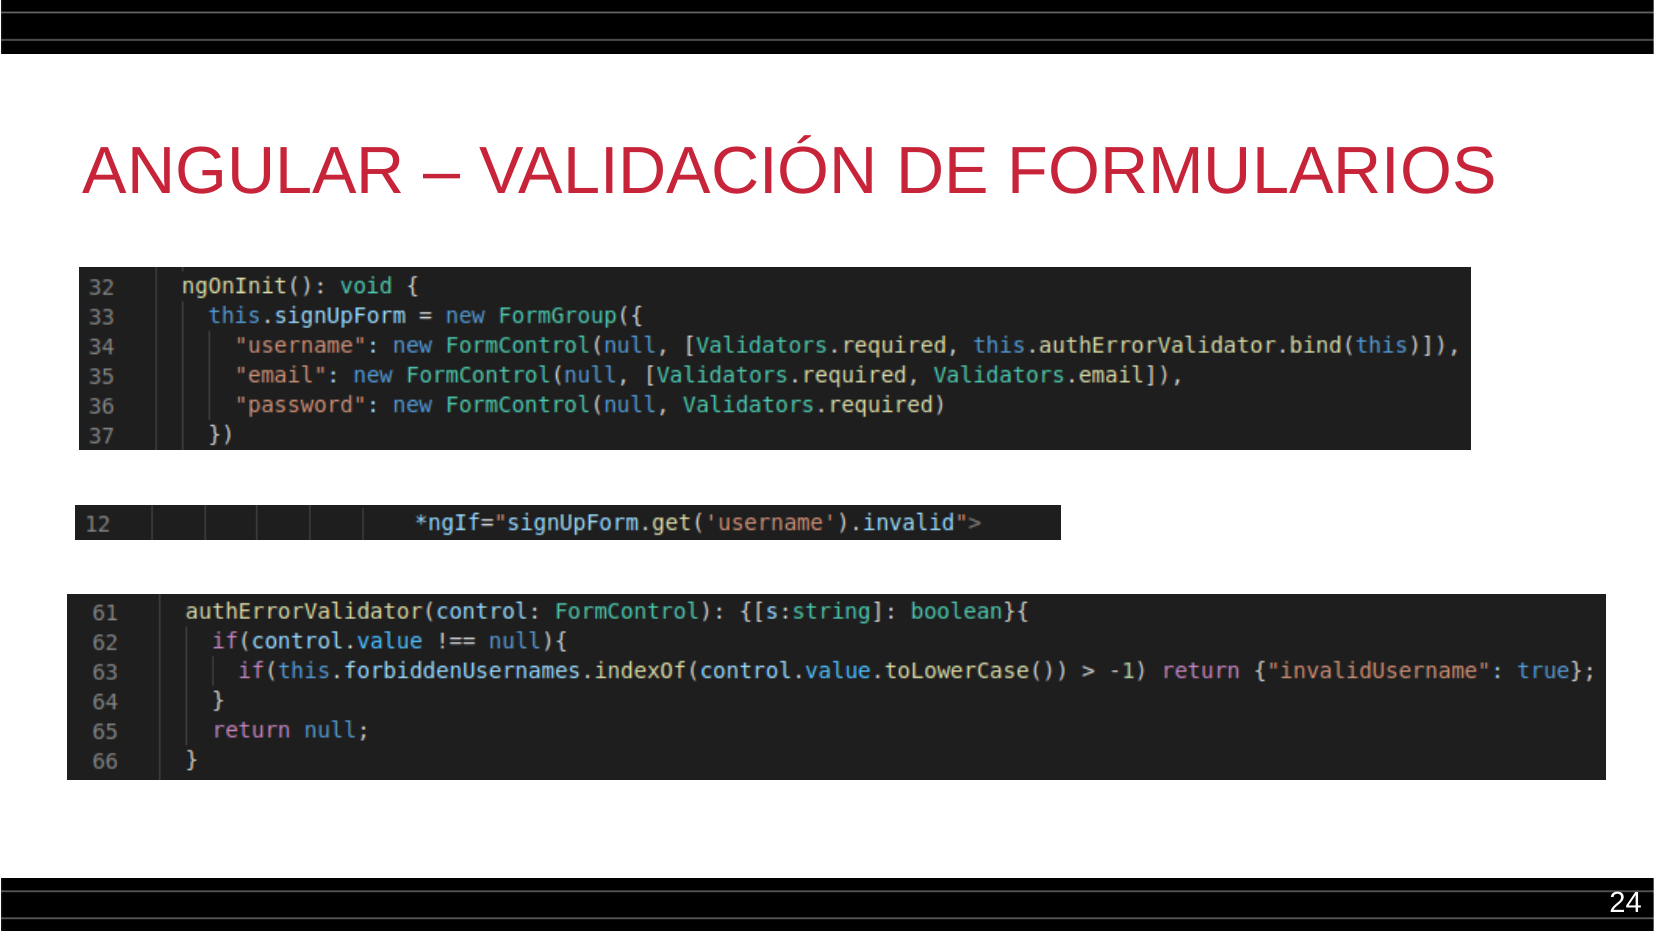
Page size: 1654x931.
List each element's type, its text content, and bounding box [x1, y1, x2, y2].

picture [1, 0, 1654, 54]
picture [79, 267, 1471, 451]
picture [67, 594, 1606, 781]
picture [75, 505, 1061, 541]
picture [1, 878, 1654, 931]
title ANGULAR – VALIDACIÓN DE FORMULARIOS [82, 92, 1571, 249]
